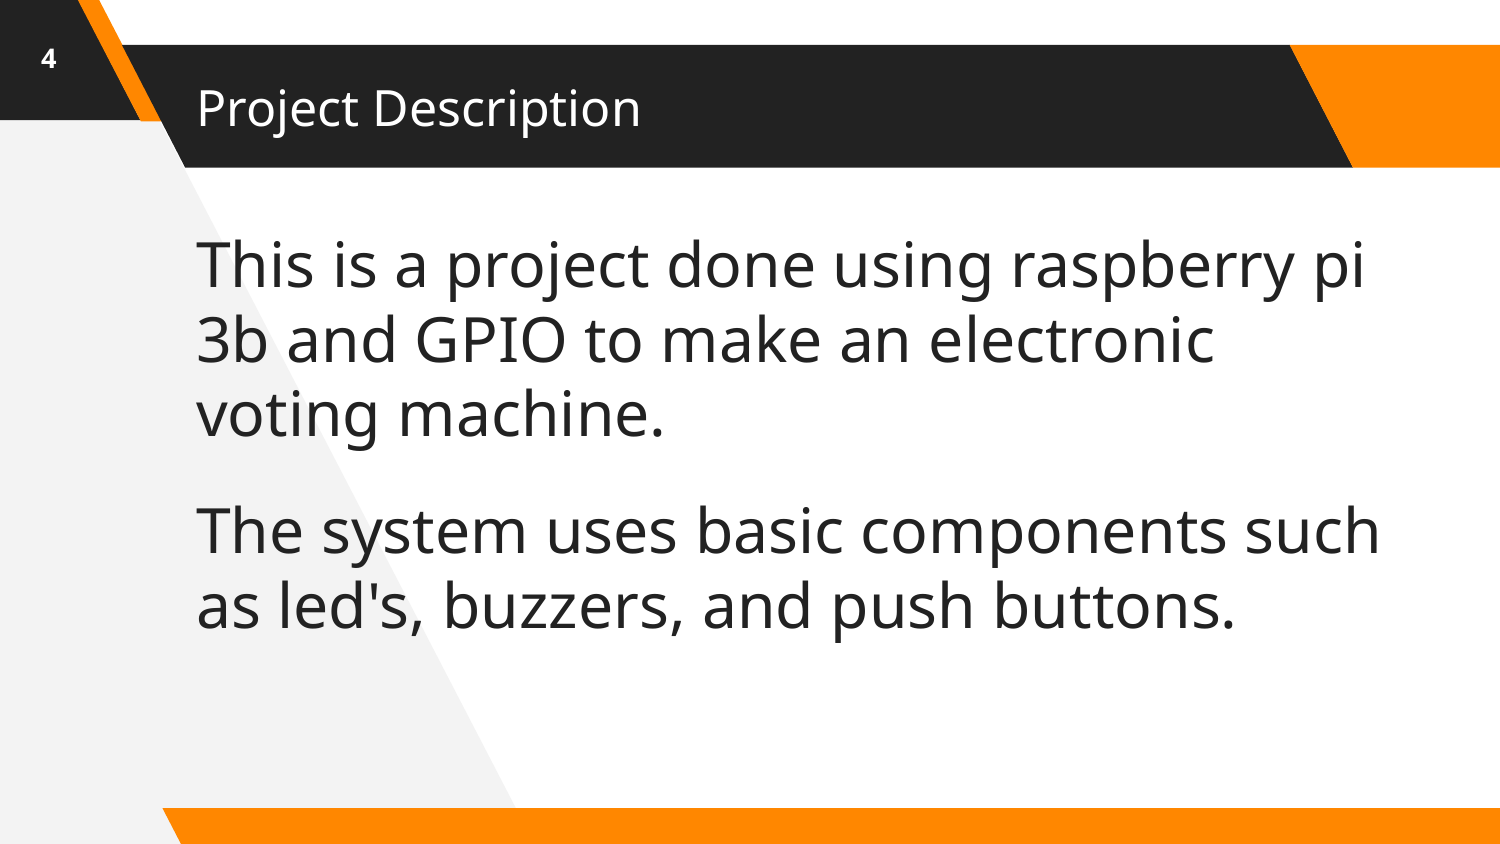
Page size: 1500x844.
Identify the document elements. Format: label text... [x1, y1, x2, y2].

title Project Description [181, 45, 1285, 169]
slide_number <number> [0, 0, 98, 121]
list This is a project done using raspberry pi 3b and GPIO to make an electronic voting machine. The system uses basic components such as led's, buzzers, and push buttons. [181, 209, 1425, 808]
